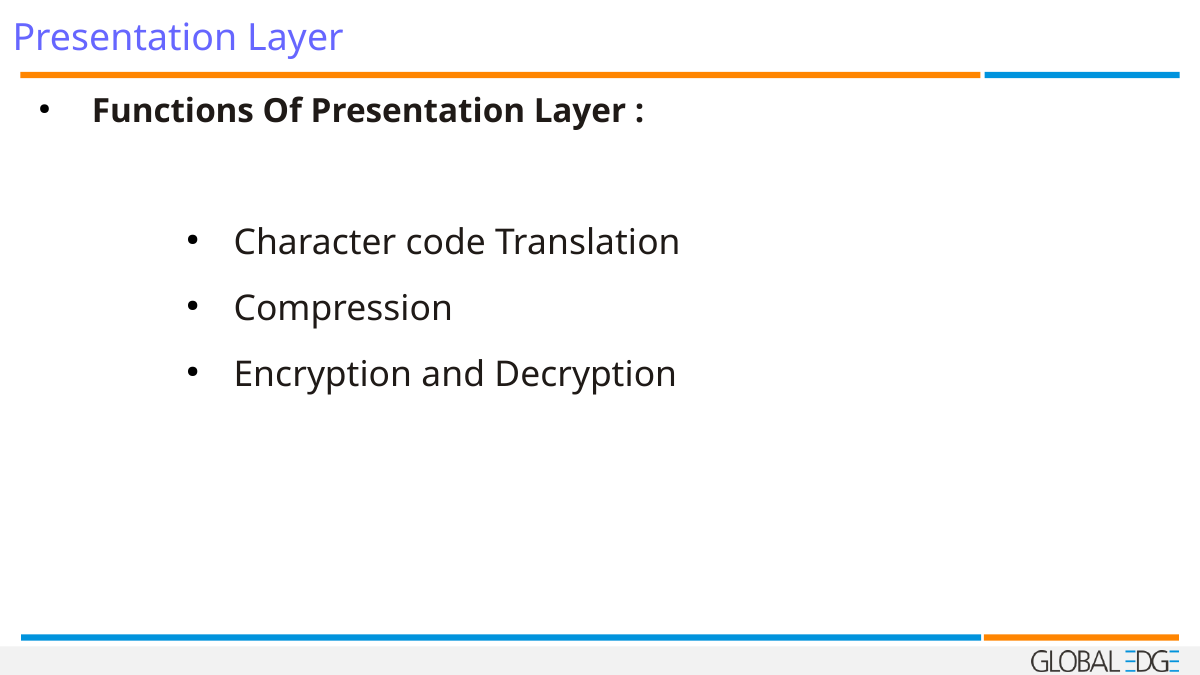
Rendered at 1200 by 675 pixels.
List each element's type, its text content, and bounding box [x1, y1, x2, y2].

picture [1031, 650, 1179, 672]
list Functions Of Presentation Layer : Character code Translation Compression Encryption and Decryption [21, 86, 1182, 627]
title Presentation Layer [12, 9, 1088, 63]
